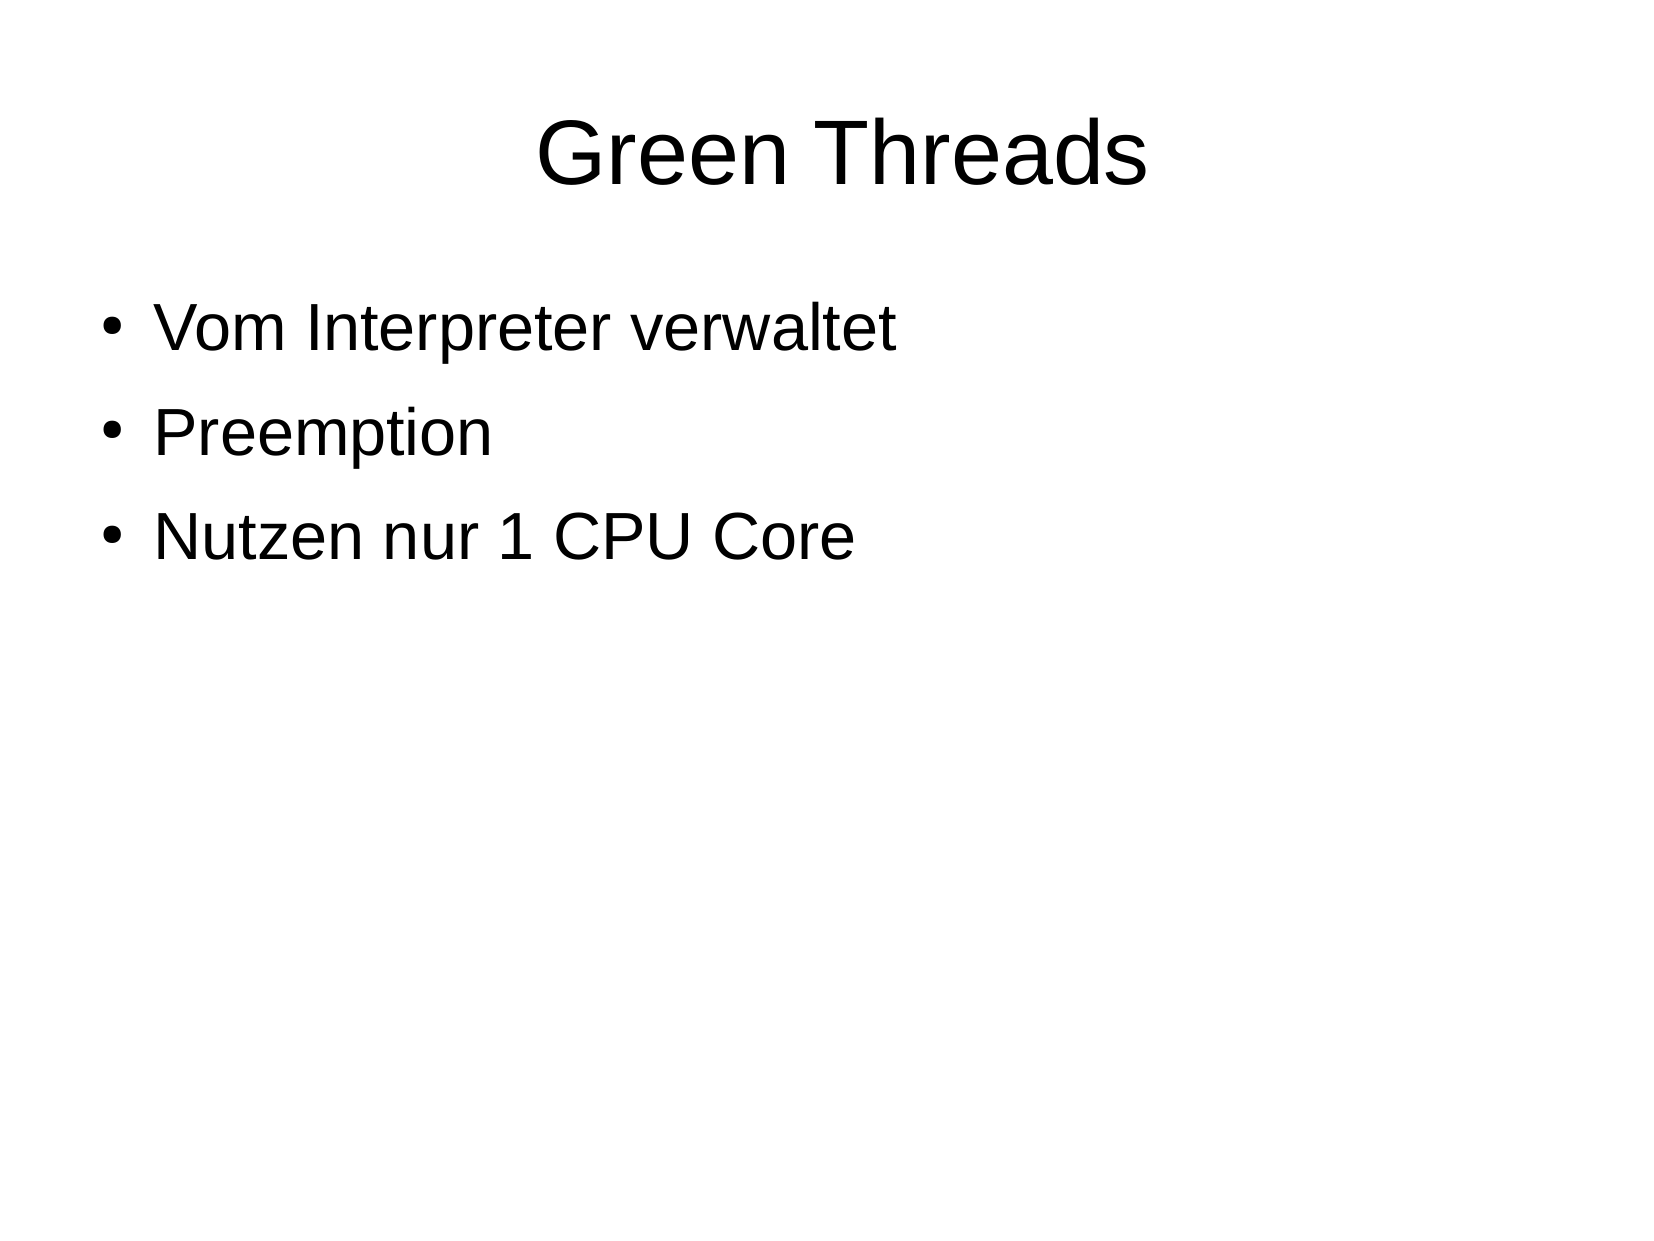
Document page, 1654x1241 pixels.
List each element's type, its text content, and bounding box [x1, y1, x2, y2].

title Green Threads [82, 49, 1571, 257]
list Vom Interpreter verwaltet Preemption Nutzen nur 1 CPU Core [82, 290, 1571, 1109]
